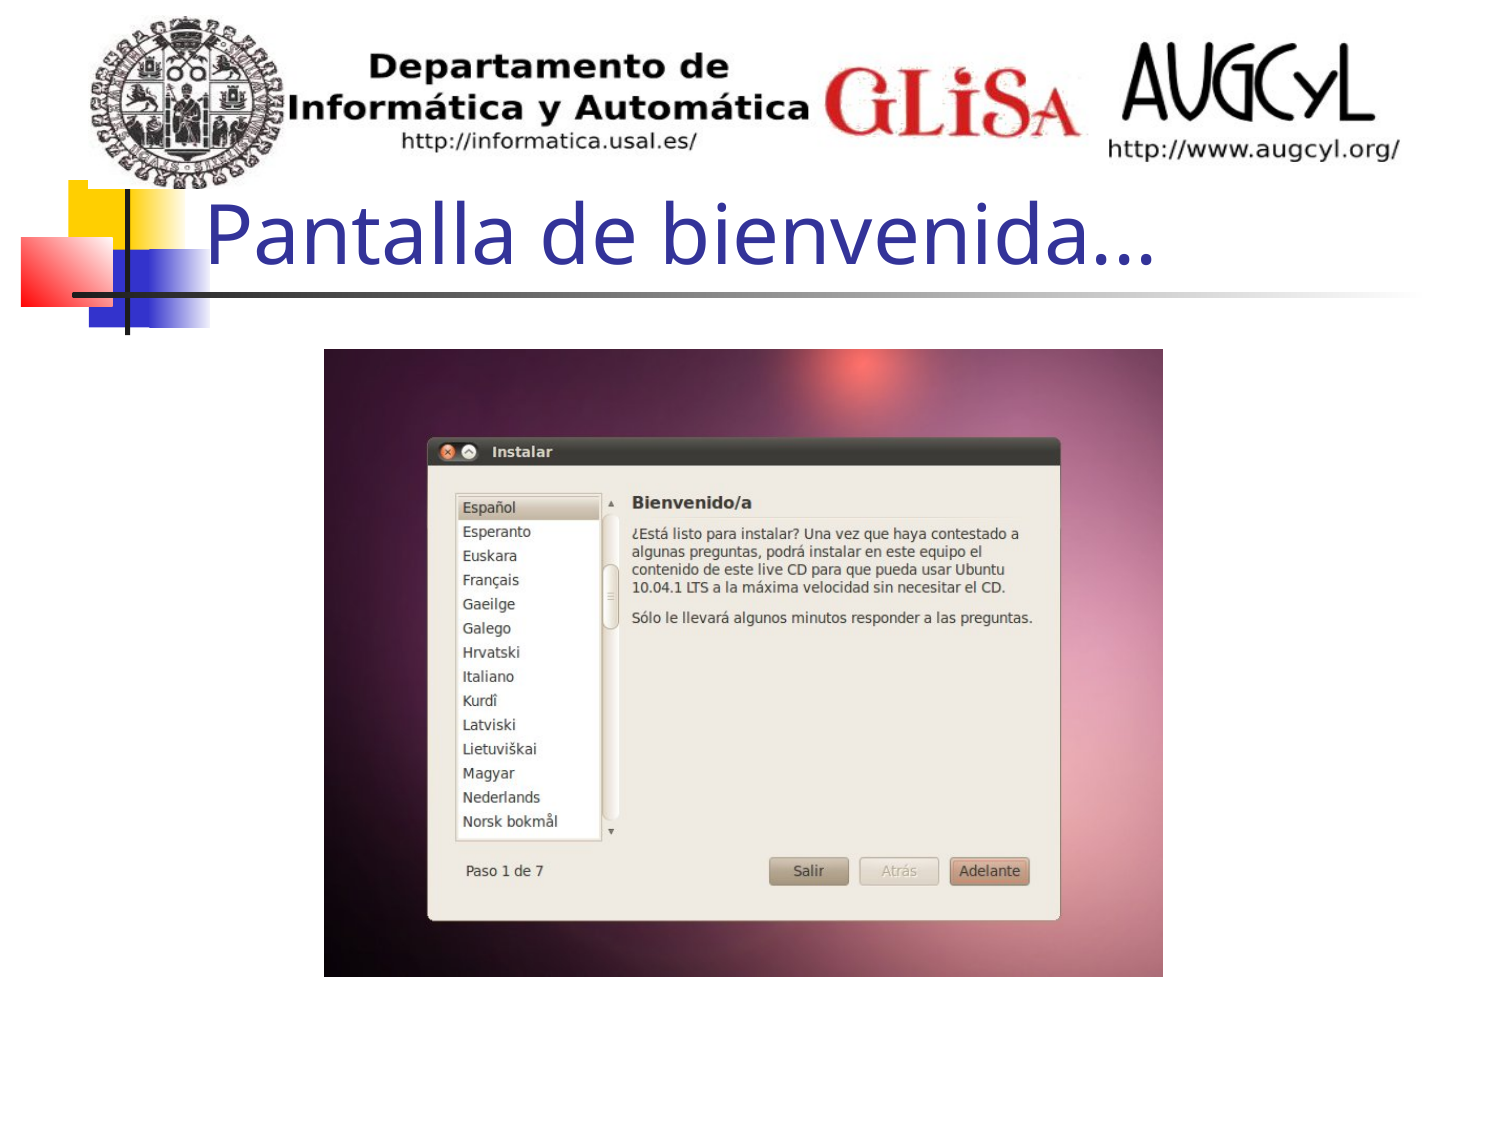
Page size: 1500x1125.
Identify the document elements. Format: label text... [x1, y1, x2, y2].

picture [88, 15, 1422, 189]
picture [324, 349, 1163, 977]
title Pantalla de bienvenida... [188, 101, 1468, 289]
